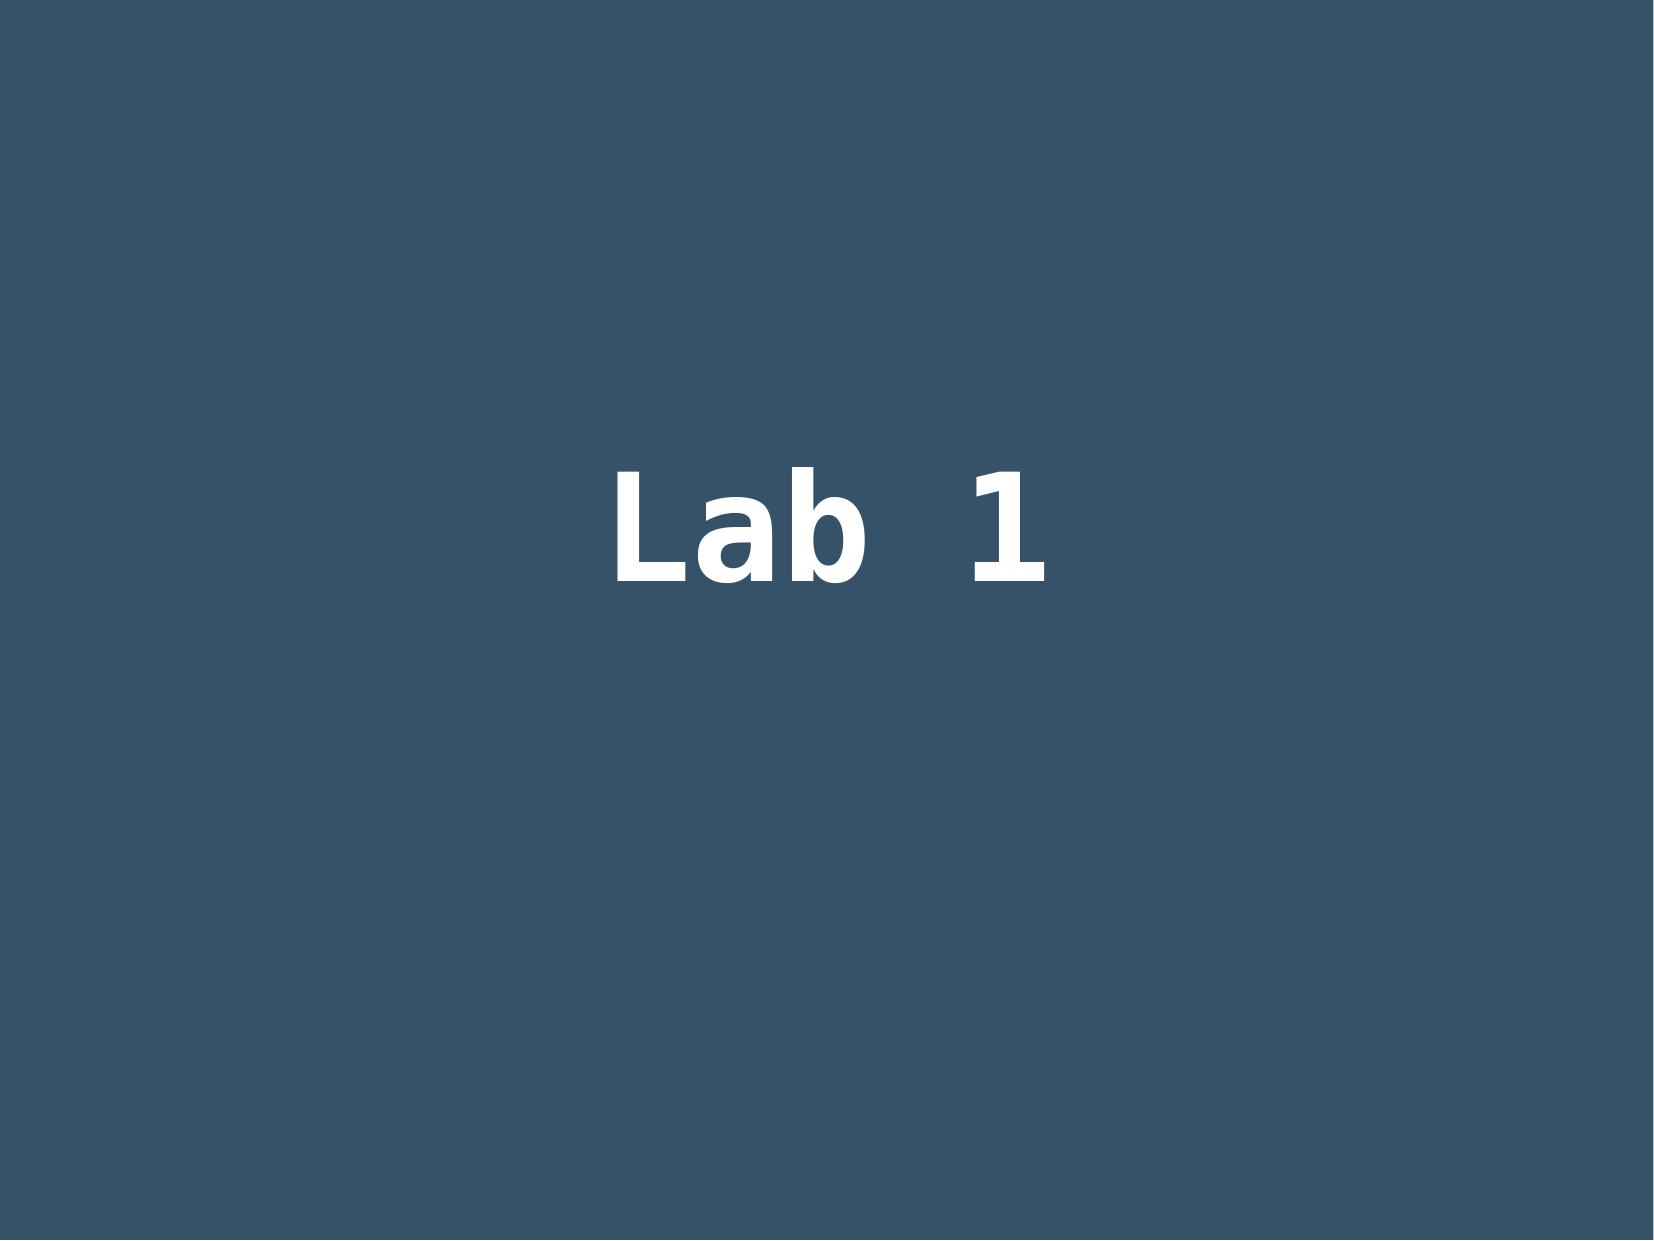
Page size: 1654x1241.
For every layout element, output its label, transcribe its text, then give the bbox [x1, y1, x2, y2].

subtitle Lab 1 [82, 49, 1571, 1010]
